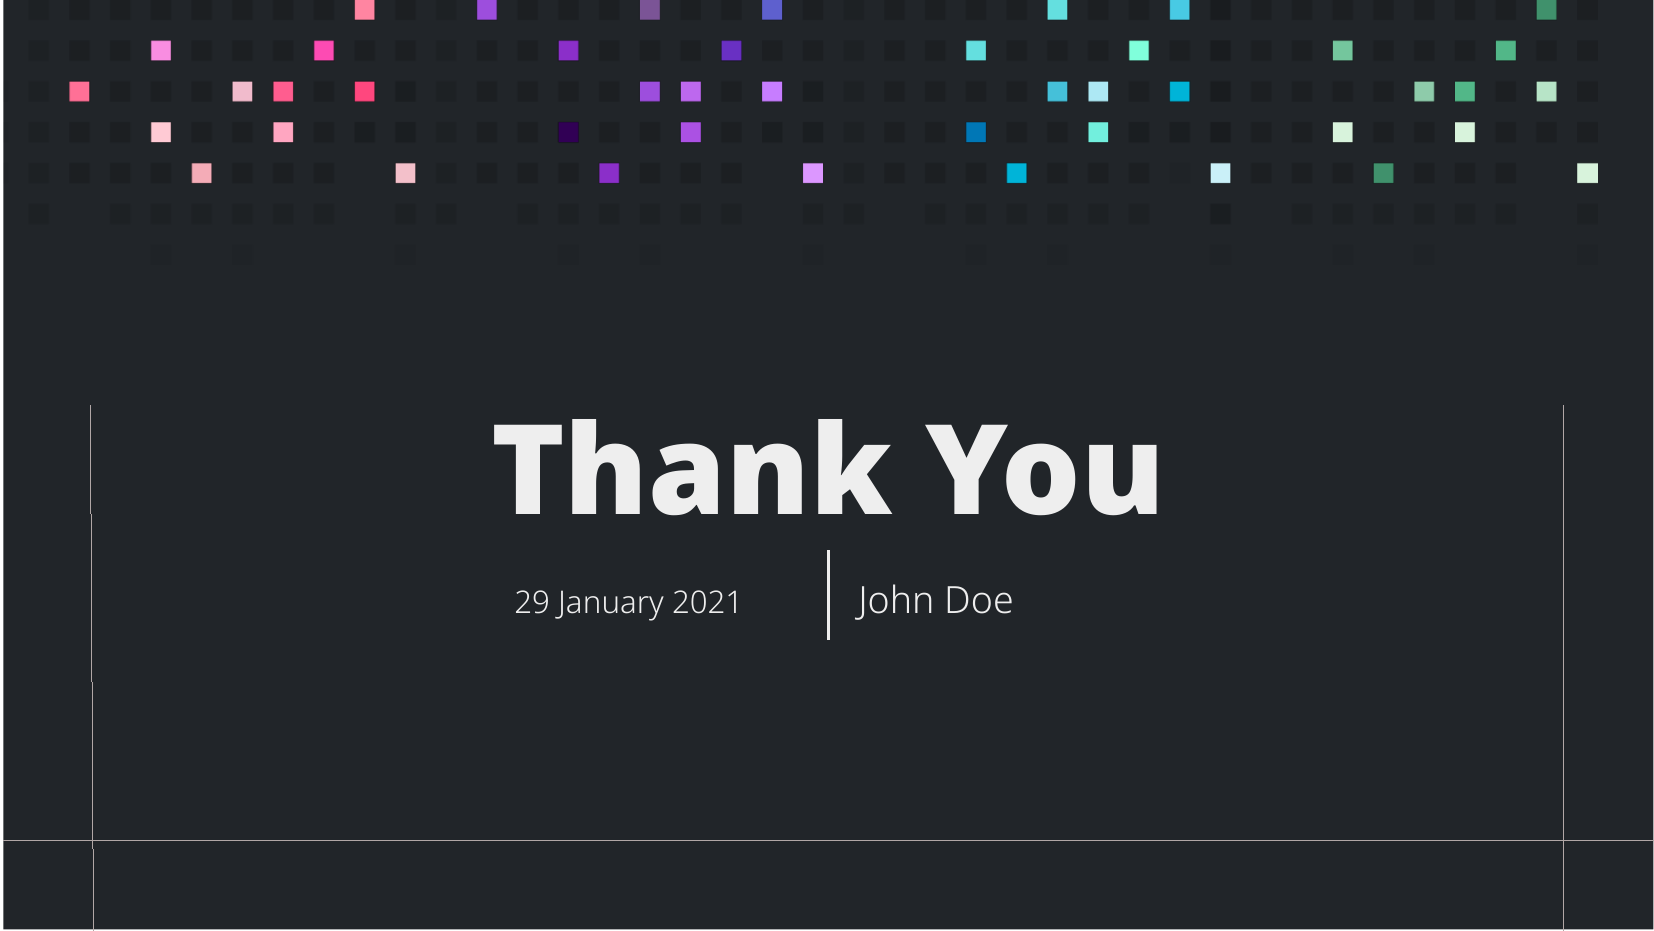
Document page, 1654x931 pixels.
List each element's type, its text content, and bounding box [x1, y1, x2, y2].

text_box John Doe [843, 566, 1166, 629]
picture [3, 0, 1598, 265]
title Thank You [84, 377, 1573, 555]
text_box 29 January 2021 [499, 572, 811, 632]
